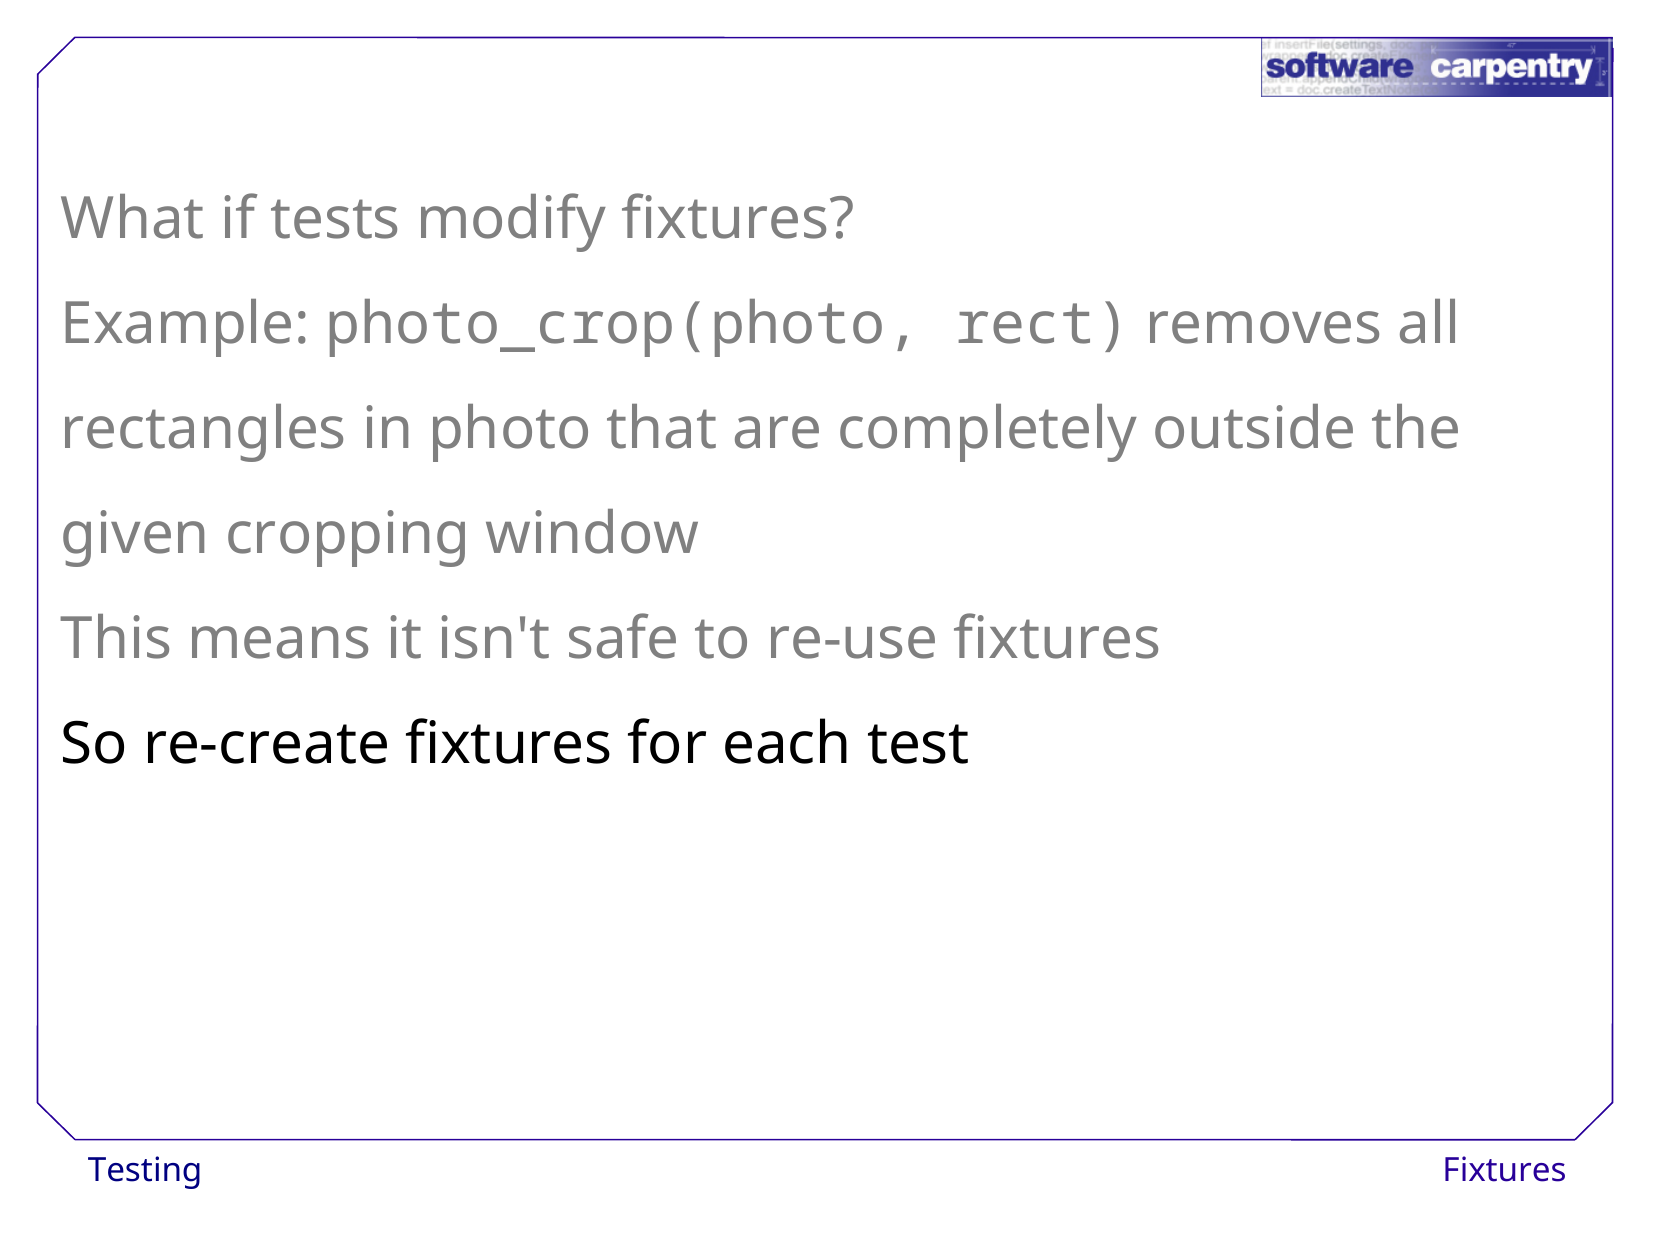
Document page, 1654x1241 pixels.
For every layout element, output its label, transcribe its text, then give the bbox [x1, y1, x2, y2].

text_box What if tests modify fixtures? Example: photo_crop(photo, rect) removes all rectangles in photo that are completely outside the given cropping window This means it isn't safe to re-use fixtures So re-create fixtures for each test [46, 137, 1627, 784]
picture [1261, 39, 1613, 97]
